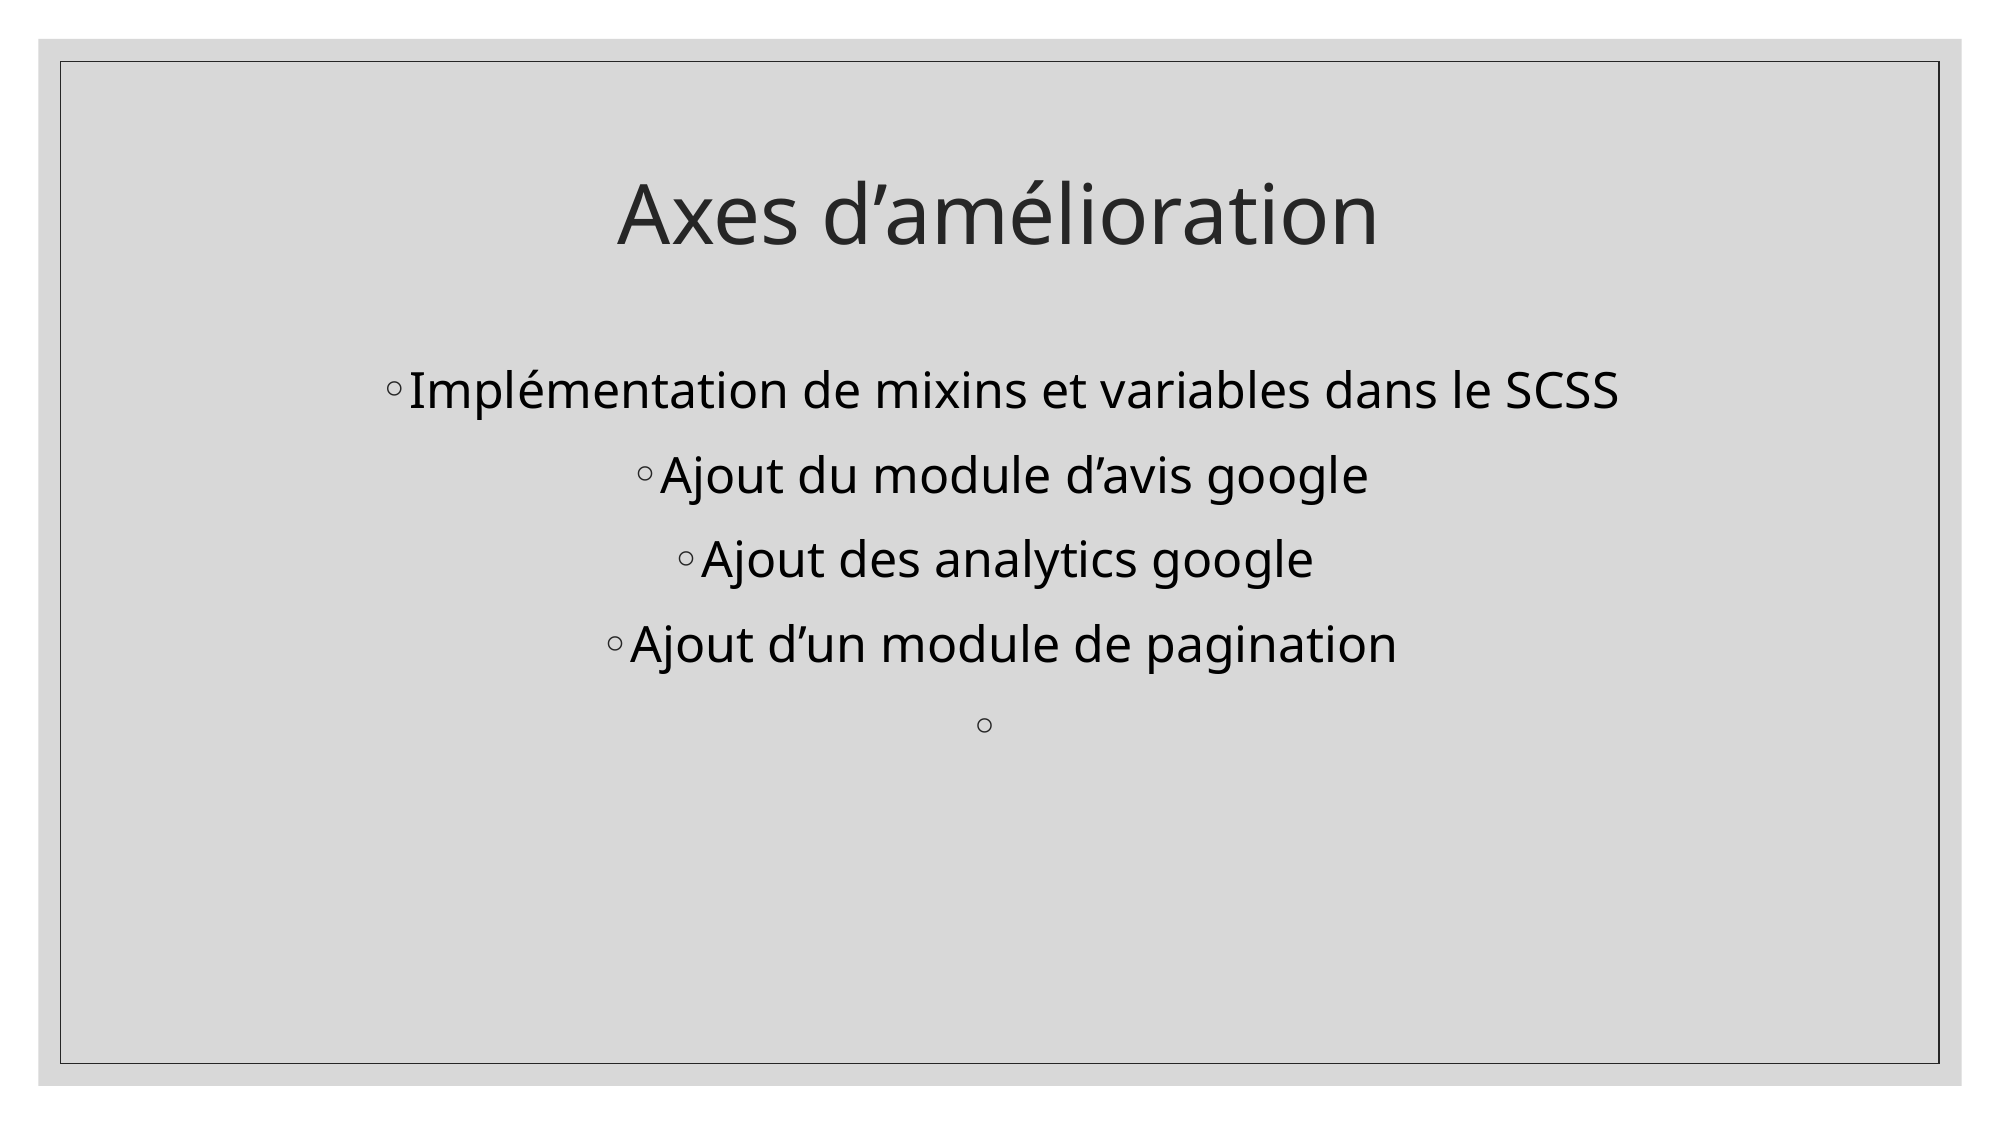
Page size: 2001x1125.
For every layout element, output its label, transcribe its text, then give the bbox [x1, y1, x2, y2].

list Implémentation de mixins et variables dans le SCSS Ajout du module d’avis google Ajout des analytics google Ajout d’un module de pagination [174, 345, 1825, 977]
title Axes d’amélioration [174, 105, 1825, 331]
